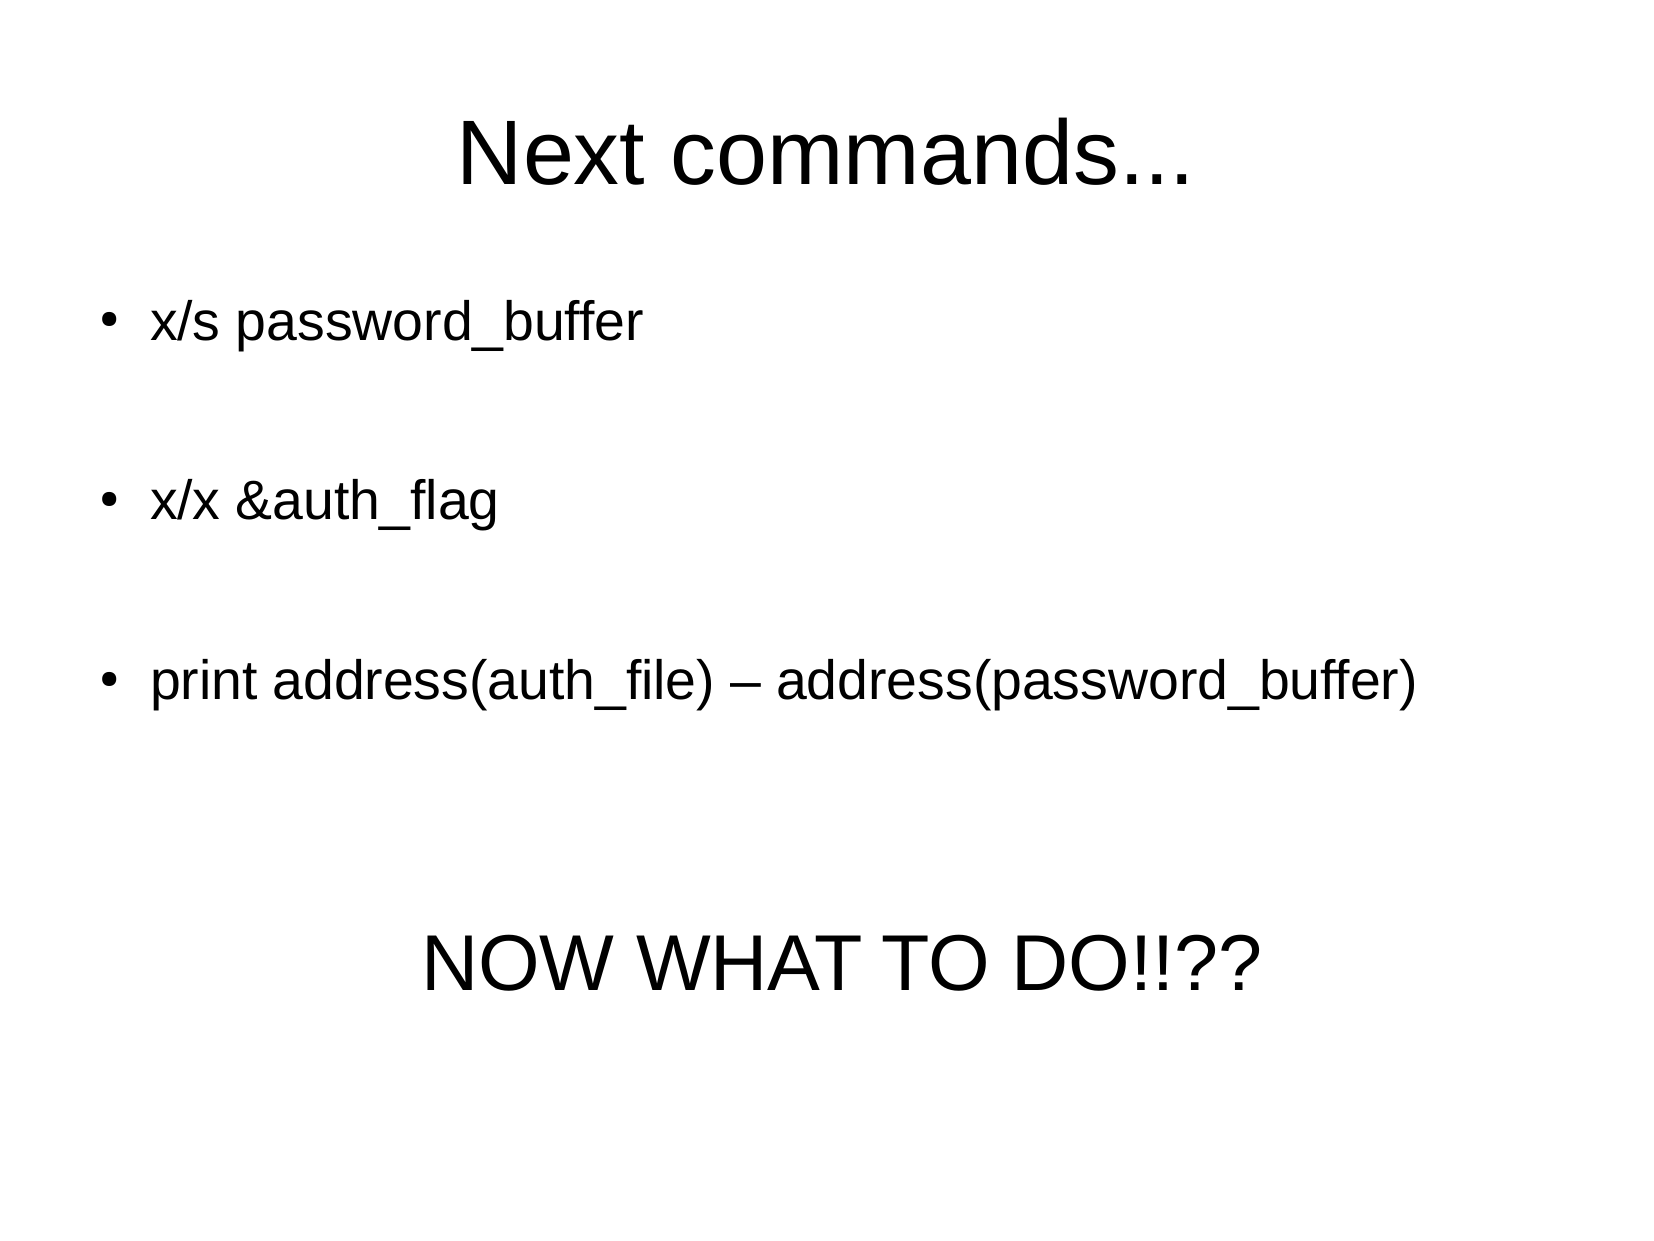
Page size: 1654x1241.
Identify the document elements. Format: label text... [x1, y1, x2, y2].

title Next commands... [82, 49, 1571, 257]
list x/s password_buffer x/x &auth_flag print address(auth_file) – address(password_buffer) NOW WHAT TO DO!!?? [82, 290, 1571, 1010]
